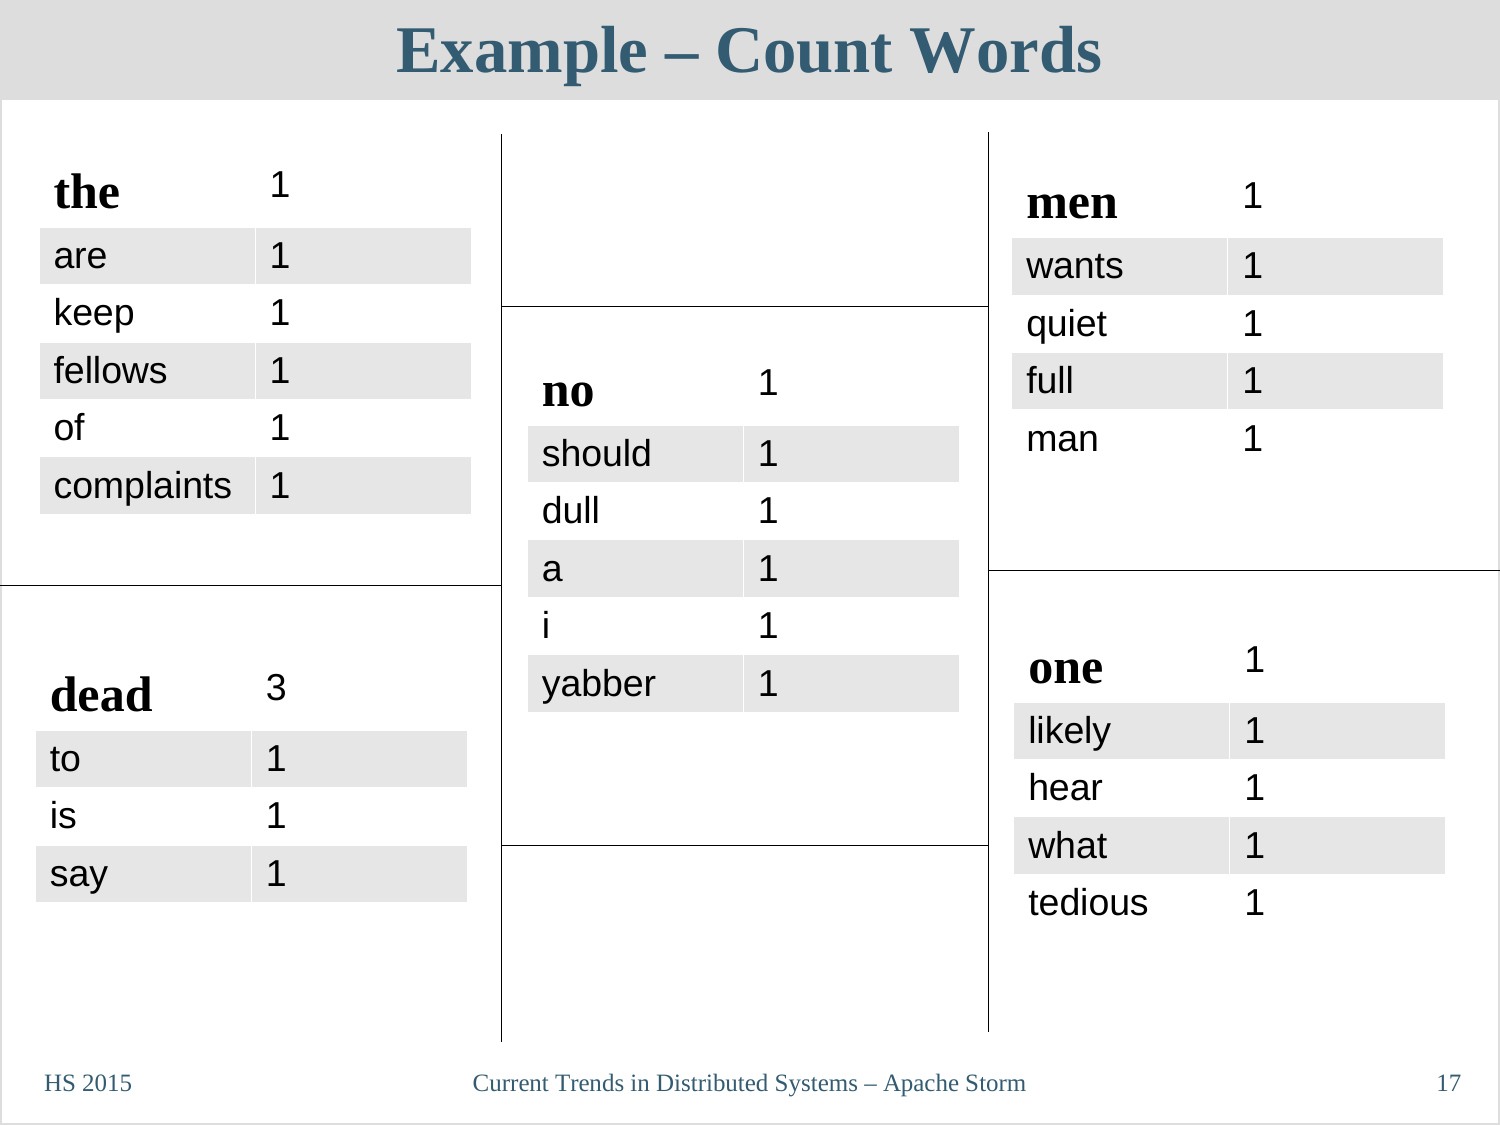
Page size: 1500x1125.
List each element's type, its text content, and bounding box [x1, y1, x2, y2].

table_header 1 [1228, 167, 1443, 237]
text_box <Nummer> [1375, 1058, 1477, 1097]
table_cell 1 [744, 540, 959, 597]
table_cell 1 [1230, 817, 1445, 874]
table_cell is [36, 788, 251, 845]
table_cell tedious [1014, 875, 1229, 931]
table_header 3 [252, 660, 467, 730]
table_cell 1 [252, 788, 467, 845]
table_header the [40, 157, 255, 227]
table_cell fellows [40, 343, 255, 399]
table_cell 1 [744, 426, 959, 482]
table_cell a [528, 540, 743, 597]
table_cell 1 [1230, 760, 1445, 816]
table_cell of [40, 400, 255, 456]
table_header no [528, 355, 743, 425]
table_cell 1 [1230, 875, 1445, 931]
table_cell 1 [1228, 238, 1443, 295]
table_cell quiet [1012, 296, 1227, 352]
table_cell what [1014, 817, 1229, 874]
table_cell 1 [1228, 410, 1443, 467]
table_cell 1 [256, 457, 471, 514]
table_cell 1 [1228, 296, 1443, 352]
text_box Current Trends in Distributed Systems – Apache Storm [300, 1058, 1201, 1107]
table_cell keep [40, 285, 255, 342]
text_box HS 2015 [29, 1058, 195, 1097]
table_cell yabber [528, 655, 743, 712]
table_cell i [528, 598, 743, 654]
table_header men [1012, 167, 1227, 237]
table_cell likely [1014, 703, 1229, 759]
table_cell 1 [252, 731, 467, 787]
table_header 1 [256, 157, 471, 227]
table_cell 1 [1228, 353, 1443, 409]
table_cell full [1012, 353, 1227, 409]
table_cell complaints [40, 457, 255, 514]
table_cell are [40, 228, 255, 284]
table_header 1 [744, 355, 959, 425]
table_cell wants [1012, 238, 1227, 295]
table_cell 1 [252, 846, 467, 902]
table_header 1 [1230, 632, 1445, 702]
table_cell dull [528, 483, 743, 539]
table_cell 1 [744, 655, 959, 712]
title Example – Count Words [0, 0, 1500, 100]
table_cell 1 [256, 343, 471, 399]
table_cell 1 [744, 598, 959, 654]
table_cell should [528, 426, 743, 482]
table_cell man [1012, 410, 1227, 467]
table_cell 1 [256, 228, 471, 284]
table_cell say [36, 846, 251, 902]
table_header dead [36, 660, 251, 730]
table_cell hear [1014, 760, 1229, 816]
table_cell 1 [256, 285, 471, 342]
table_cell to [36, 731, 251, 787]
table_cell 1 [1230, 703, 1445, 759]
table_header one [1014, 632, 1229, 702]
table_cell 1 [744, 483, 959, 539]
table_cell 1 [256, 400, 471, 456]
